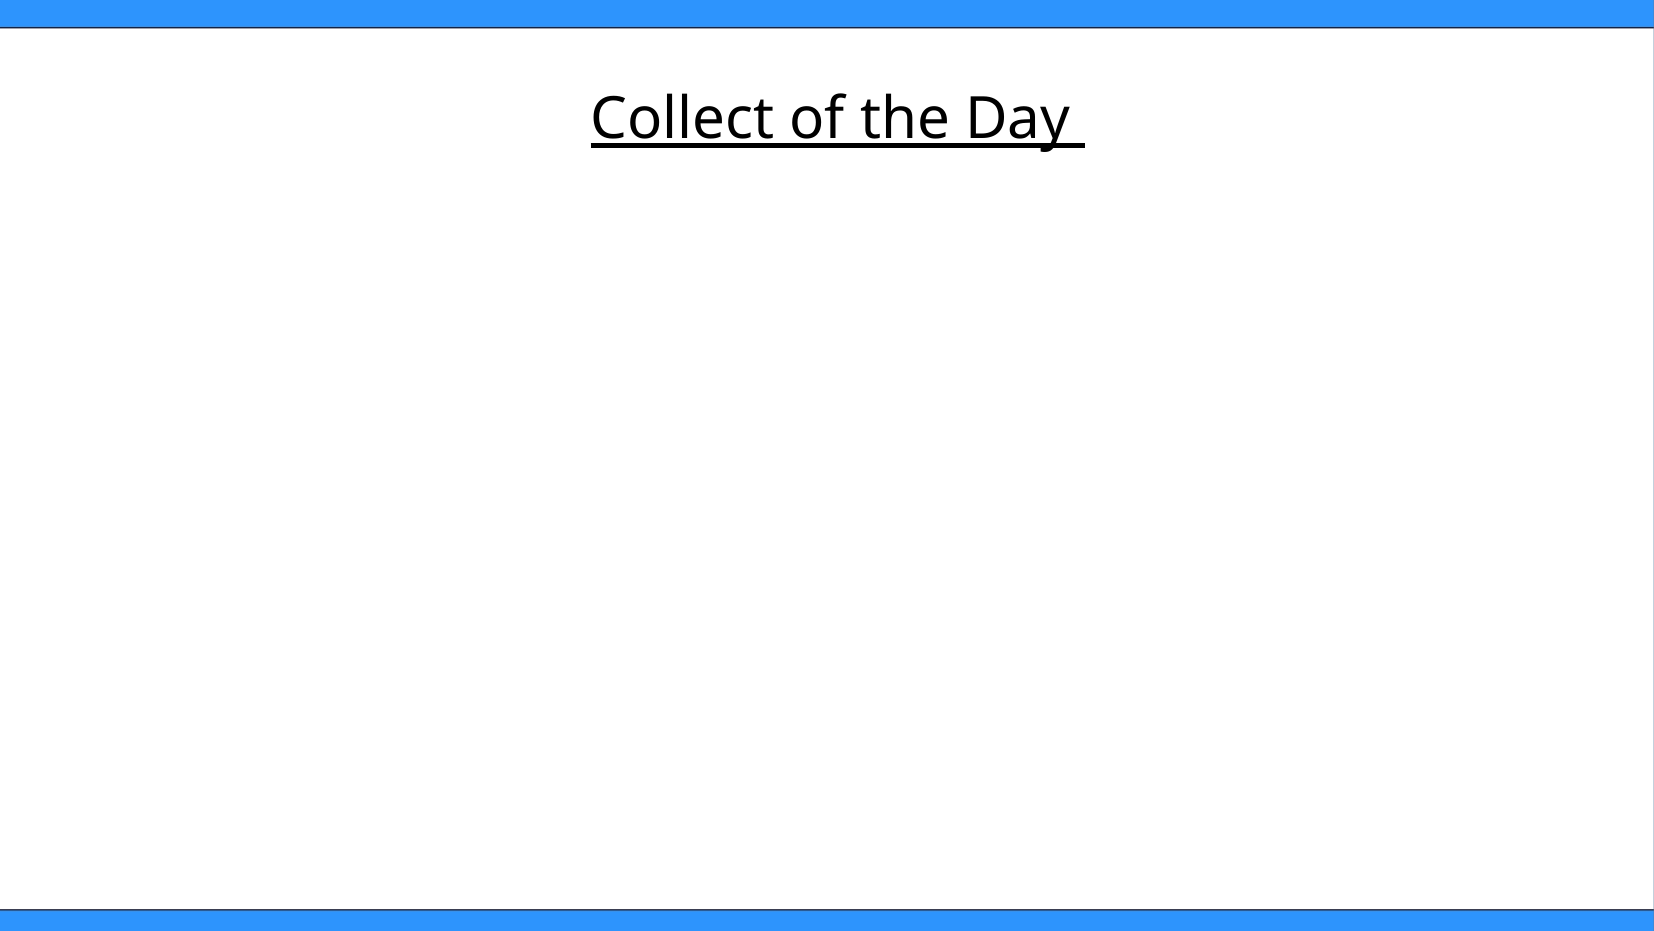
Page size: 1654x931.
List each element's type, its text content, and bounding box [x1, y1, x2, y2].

picture [0, 0, 1654, 931]
text_box Collect of the Day [275, 69, 1401, 272]
